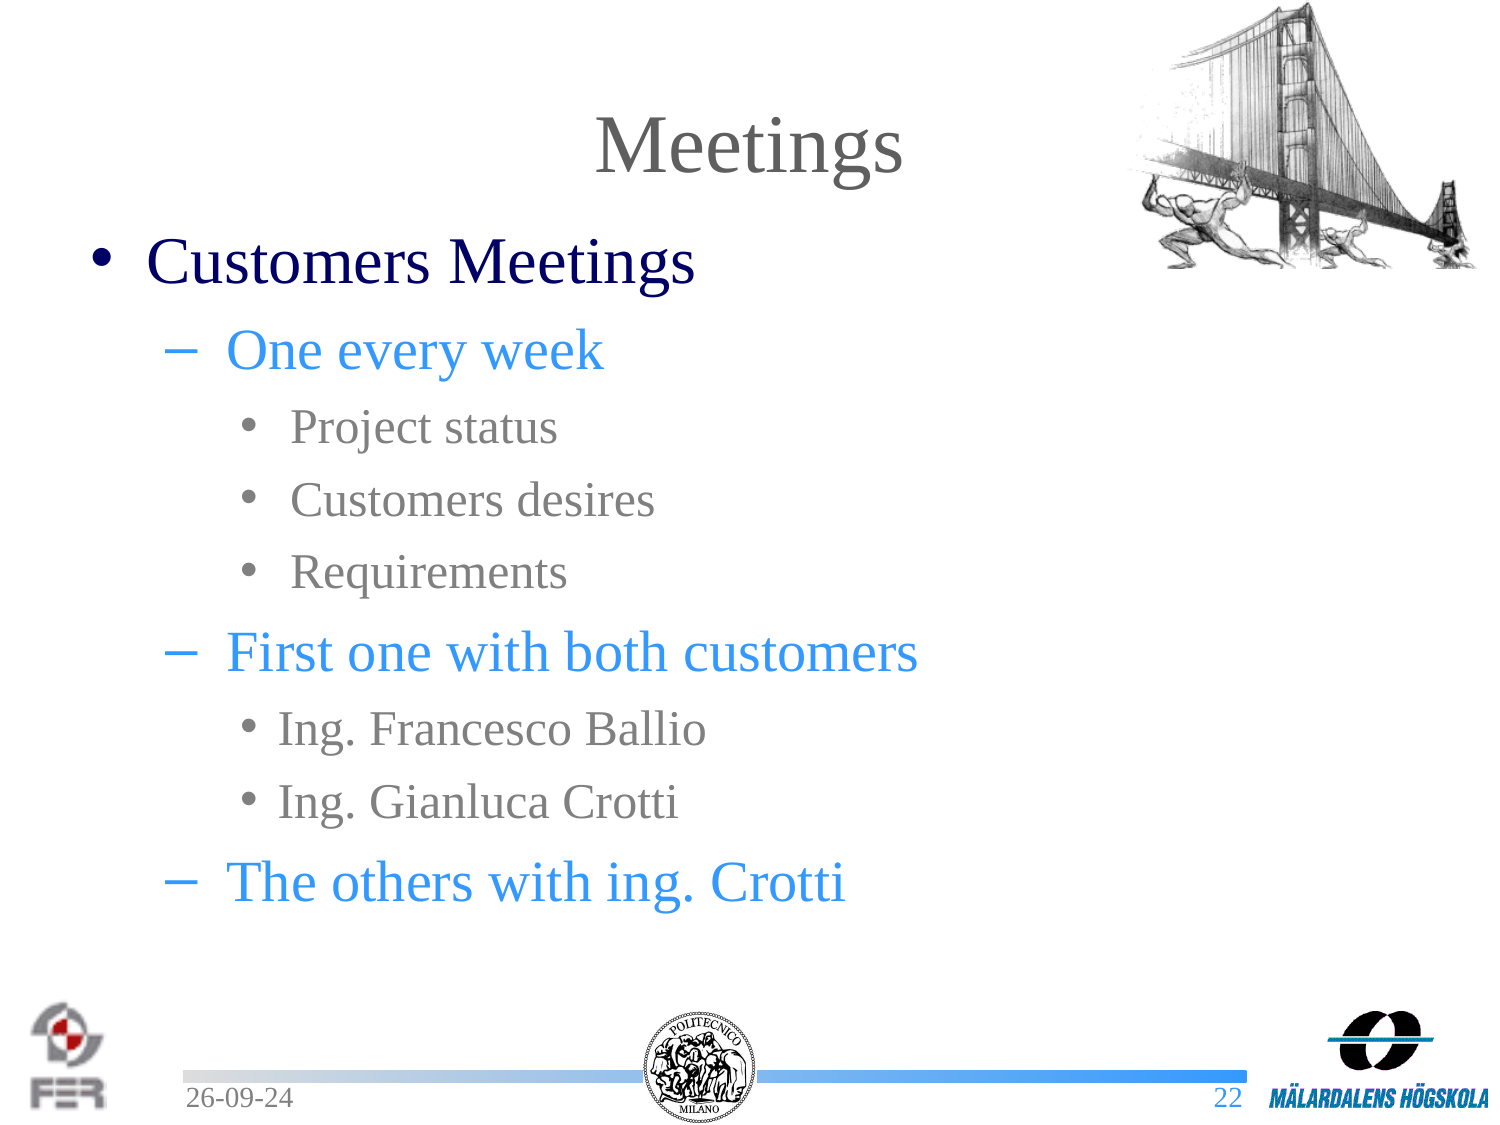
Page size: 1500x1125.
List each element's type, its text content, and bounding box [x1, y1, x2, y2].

picture [1454, 1091, 1459, 1108]
list Customers Meetings One every week Project status Customers desires Requirements First one with both customers Ing. Francesco Ballio Ing. Gianluca Crotti The others with ing. Crotti [75, 209, 1426, 952]
picture [1368, 1093, 1374, 1104]
picture [1435, 1096, 1441, 1104]
text_box 13-11-06 [171, 1070, 396, 1114]
title Meetings [75, 45, 1122, 209]
picture [1269, 1011, 1488, 1108]
picture [29, 987, 107, 1125]
text_box <numero> [1186, 1070, 1258, 1114]
picture [1122, 0, 1477, 269]
picture [643, 1011, 757, 1123]
